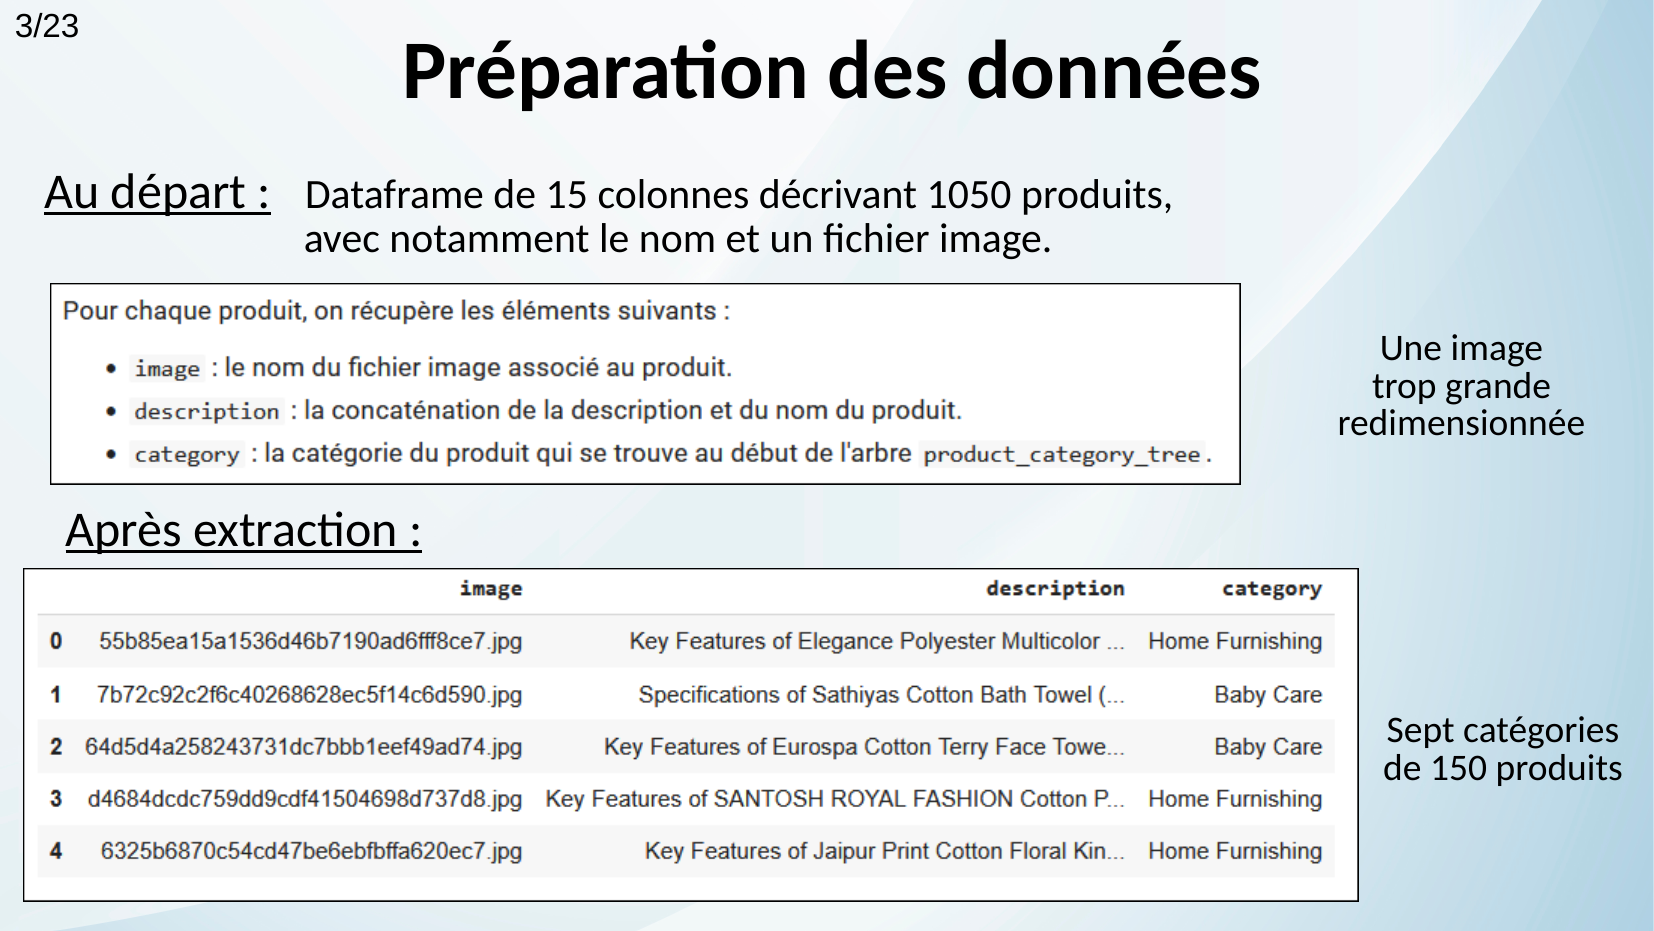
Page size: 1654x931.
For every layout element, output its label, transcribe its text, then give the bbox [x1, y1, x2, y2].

text_box 3/23 [0, 0, 88, 60]
picture [0, 0, 1654, 931]
text_box Une image trop grande redimensionnée [1299, 324, 1625, 478]
title Préparation des données [88, 0, 1577, 156]
text_box Après extraction : [50, 501, 502, 568]
text_box Au départ : Dataframe de 15 colonnes décrivant 1050 produits, avec notamment le nom et un fichier image. [29, 163, 1211, 313]
text_box Sept catégories de 150 produits [1340, 706, 1654, 798]
